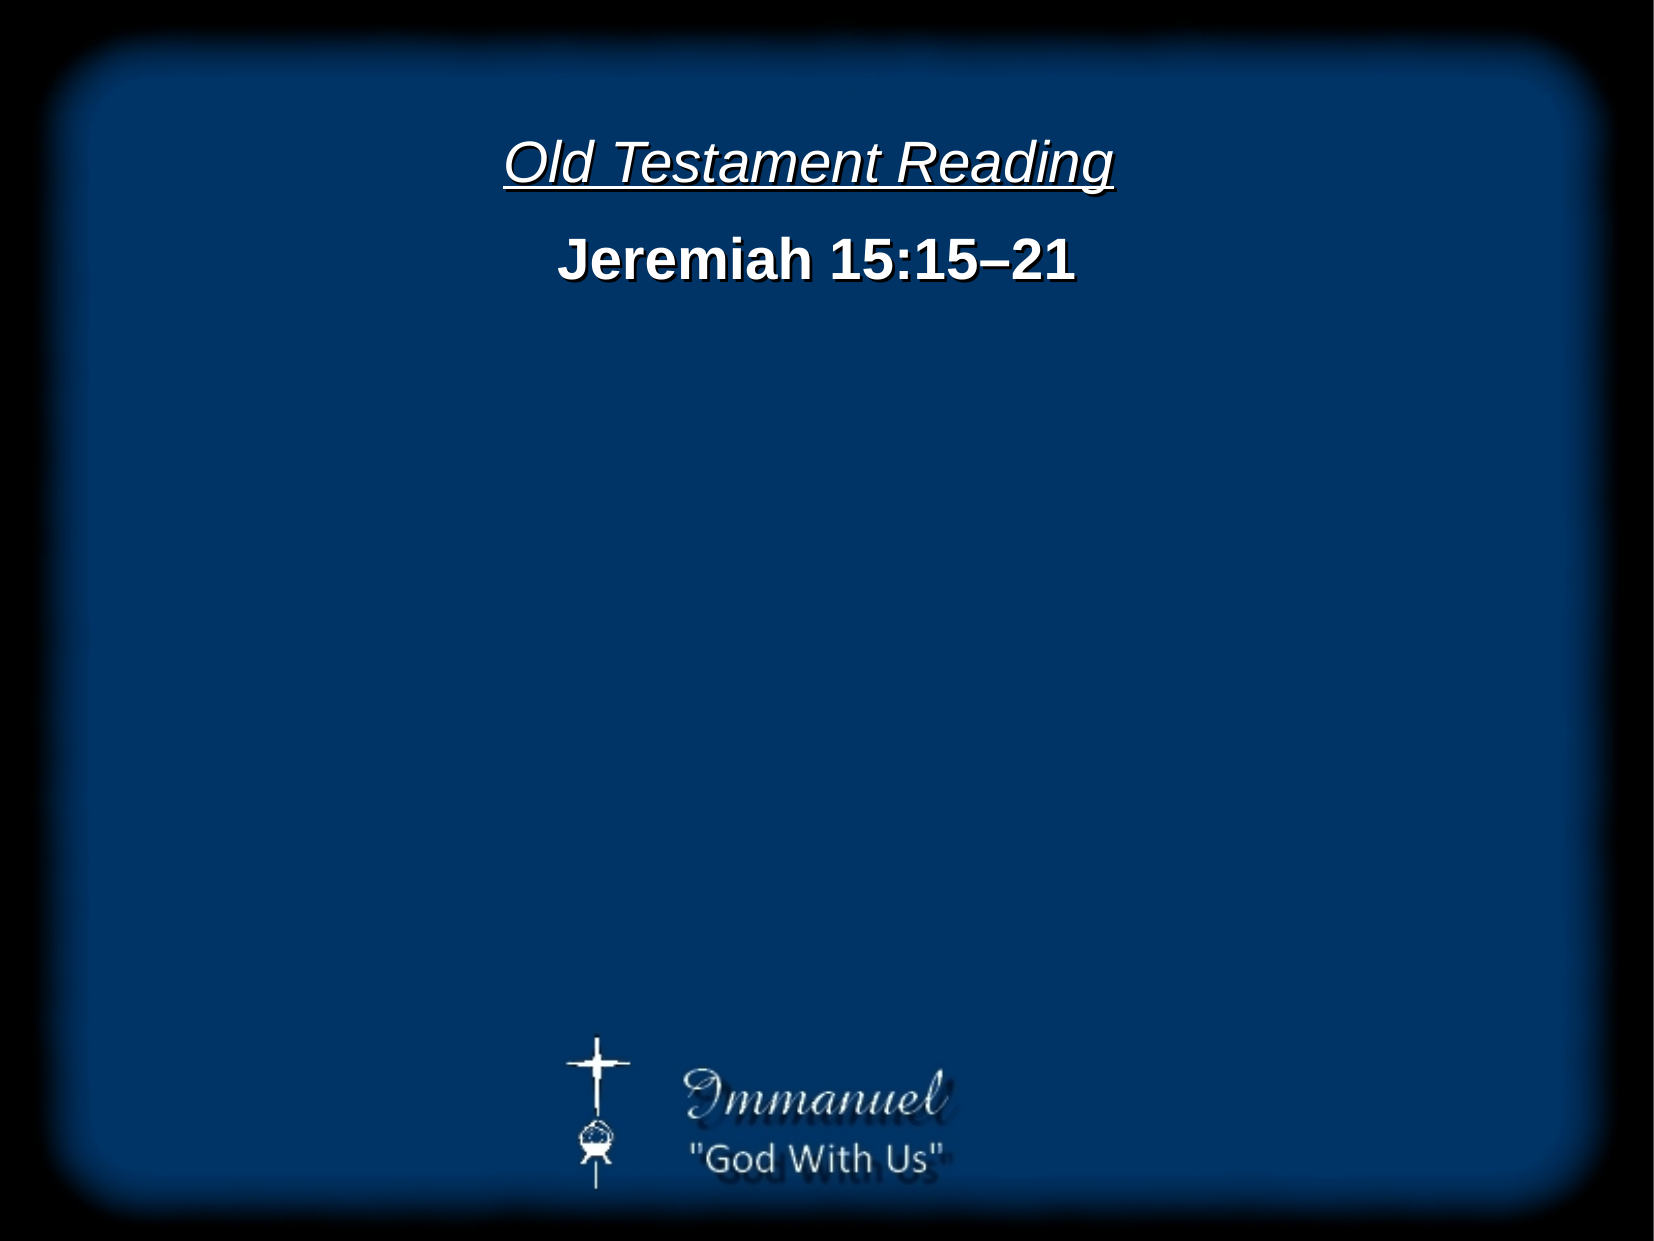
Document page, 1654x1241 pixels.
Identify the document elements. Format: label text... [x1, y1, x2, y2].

picture [0, 0, 1654, 1241]
text_box Old Testament Reading Jeremiah 15:15–21 [75, 90, 1576, 270]
